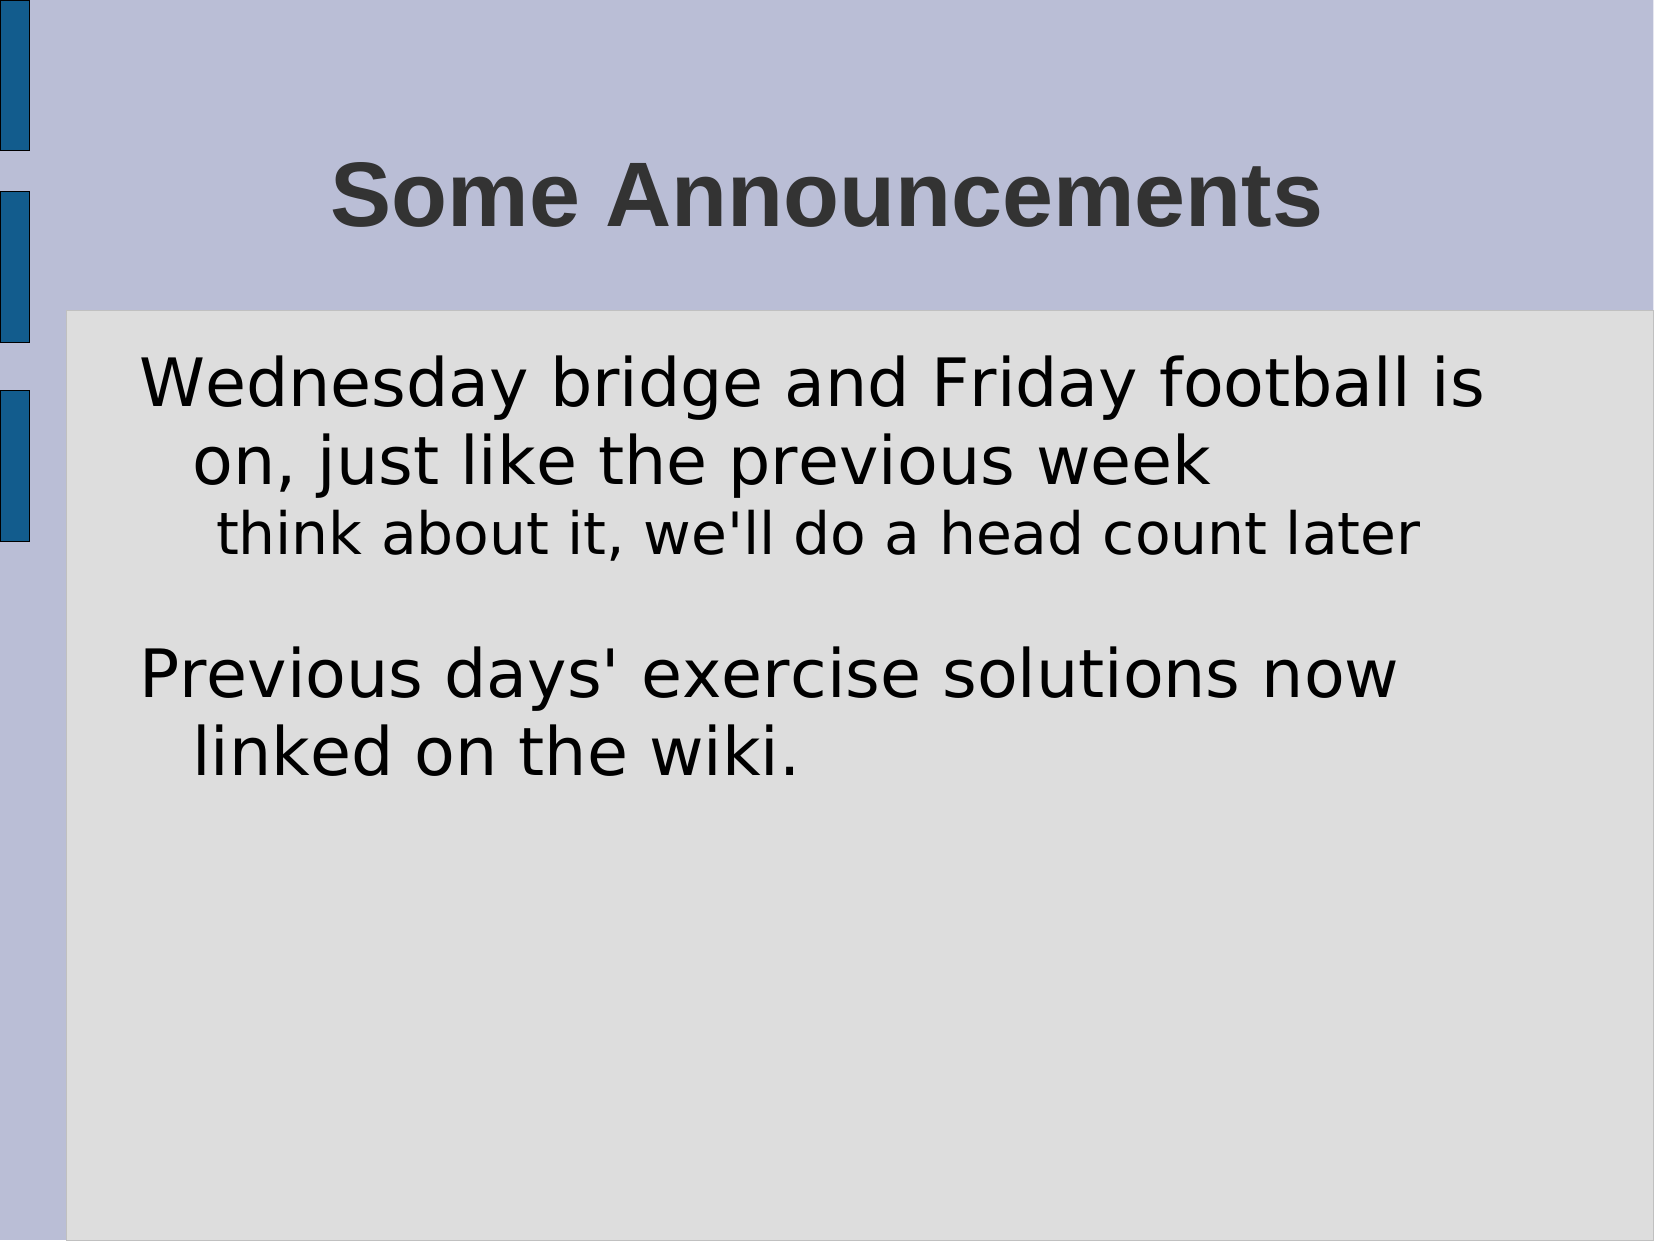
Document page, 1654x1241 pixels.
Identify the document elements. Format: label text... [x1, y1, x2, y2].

title Some Announcements [121, 98, 1534, 291]
list Wednesday bridge and Friday football is on, just like the previous week think about it, we'll do a head count later Previous days' exercise solutions now linked on the wiki. [121, 344, 1534, 1112]
